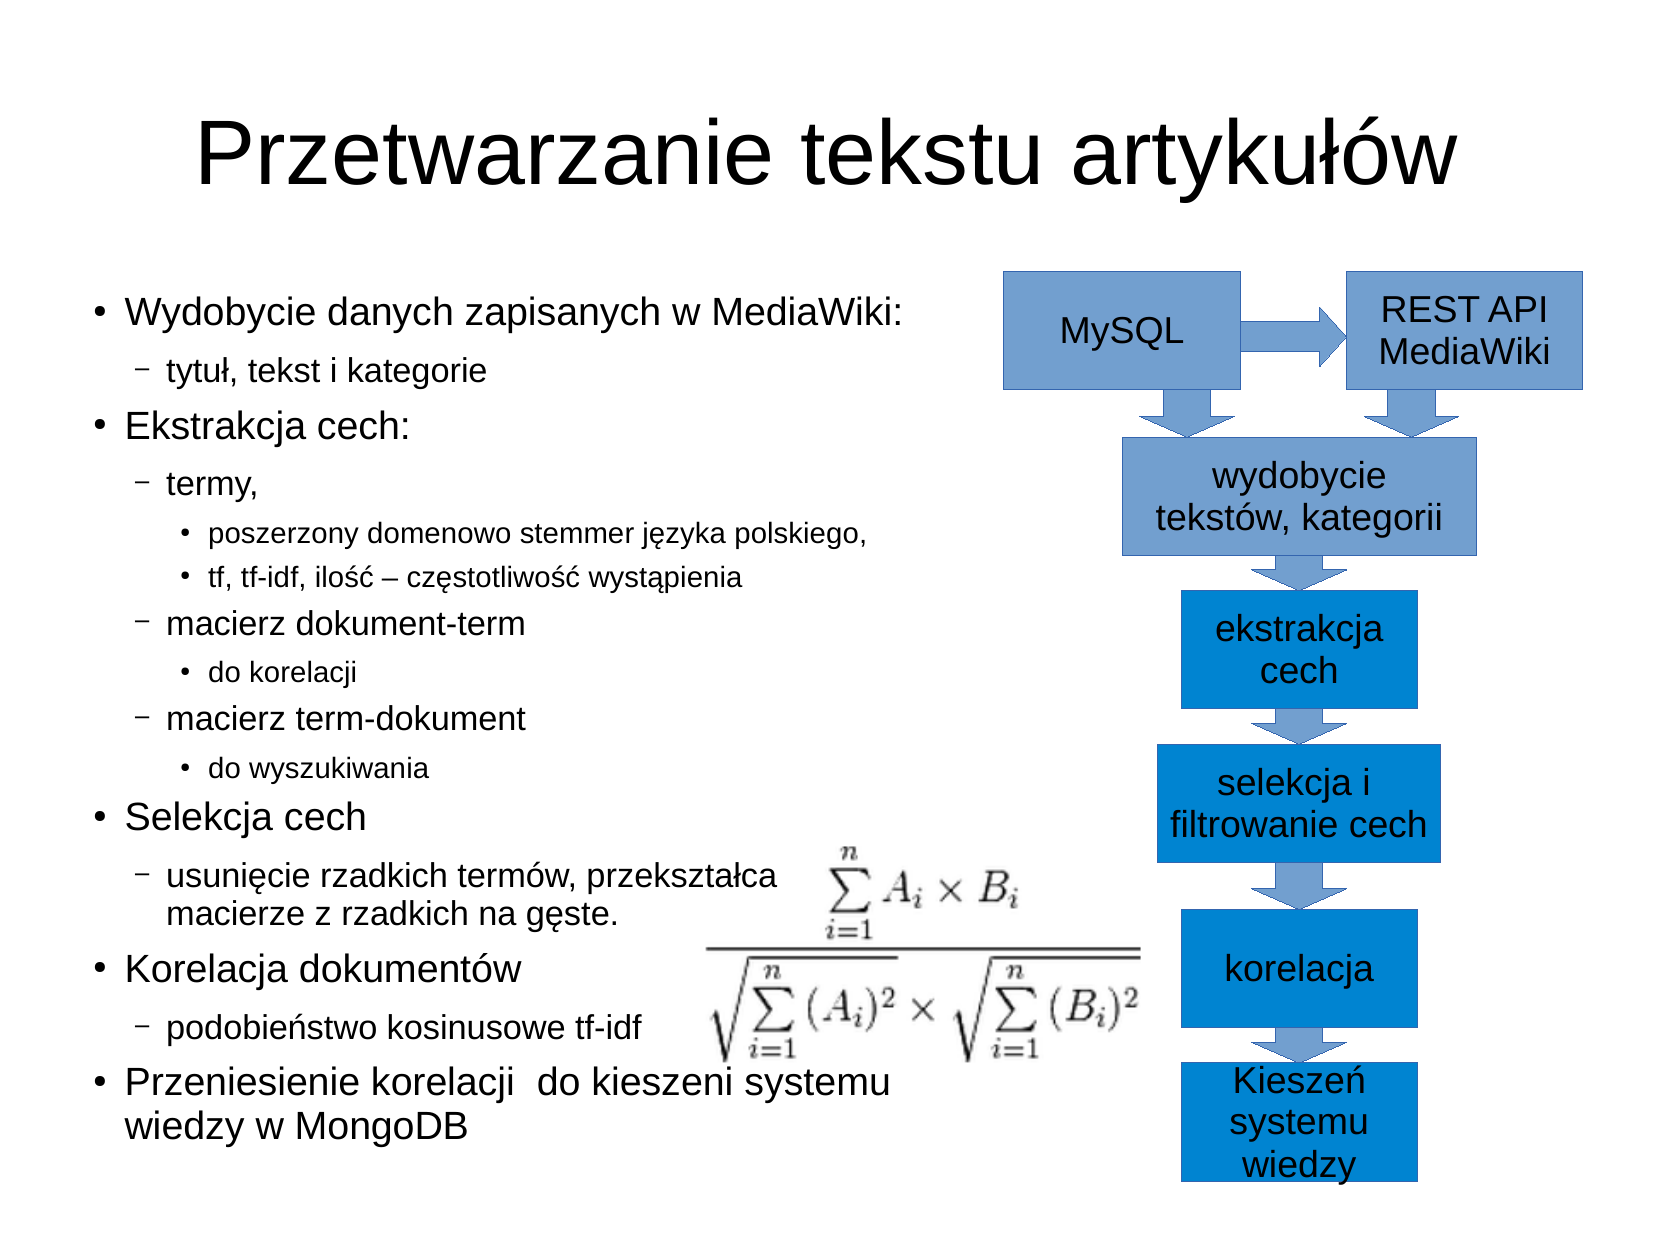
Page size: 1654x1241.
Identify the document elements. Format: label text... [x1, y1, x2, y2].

text_box [1251, 556, 1347, 590]
text_box [1364, 390, 1459, 437]
text_box REST API MediaWiki [1346, 271, 1583, 390]
text_box [1251, 1028, 1347, 1062]
text_box korelacja [1181, 909, 1418, 1028]
text_box [1240, 307, 1347, 367]
title Przetwarzanie tekstu artykułów [82, 49, 1571, 257]
text_box [1251, 863, 1347, 909]
text_box wydobycie tekstów, kategorii [1122, 437, 1477, 556]
text_box ekstrakcja cech [1181, 590, 1418, 709]
text_box Kieszeń systemu wiedzy [1181, 1062, 1418, 1182]
text_box MySQL [1003, 271, 1241, 390]
text_box [1139, 390, 1235, 437]
text_box [1251, 709, 1347, 744]
text_box selekcja i filtrowanie cech [1157, 744, 1441, 863]
picture [910, 838, 1158, 1075]
list Wydobycie danych zapisanych w MediaWiki: tytuł, tekst i kategorie Ekstrakcja cech: termy, poszerzony domenowo stemmer języka polskiego, tf, tf-idf, ilość – częstotliwość wystąpienia macierz dokument-term do korelacji macierz term-dokument do wyszukiwania Selekcja cech usunięcie rzadkich termów, przekształca macierze z rzadkich na gęste. Korelacja dokumentów podobieństwo kosinusowe tf-idf Przeniesienie korelacji do kieszeni systemu wiedzy w MongoDB [82, 290, 910, 1205]
